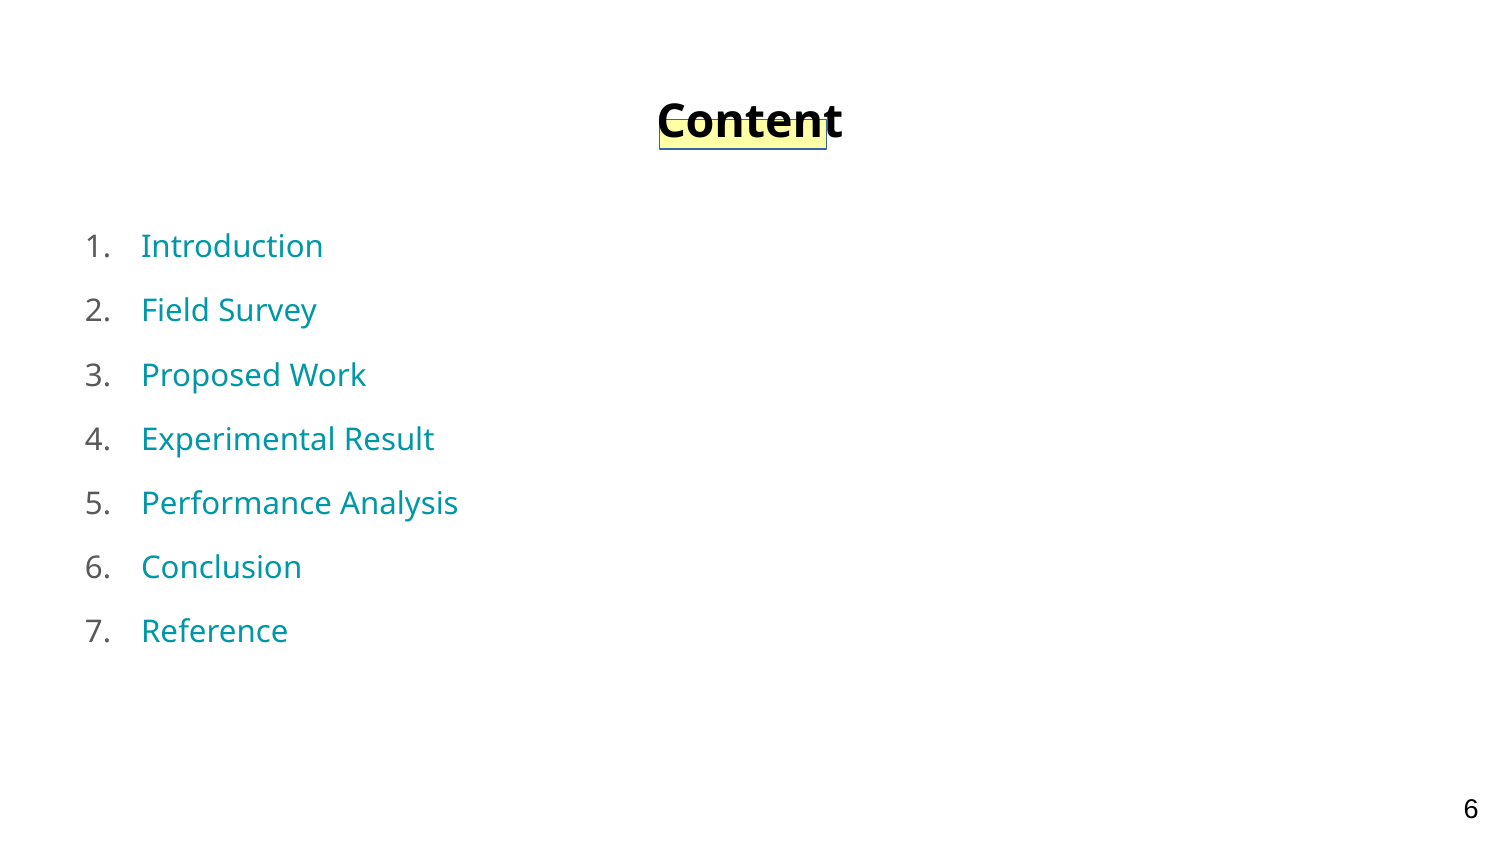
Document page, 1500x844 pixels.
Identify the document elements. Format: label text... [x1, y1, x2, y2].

slide_number <number> [1403, 779, 1494, 844]
text_box Introduction Field Survey Proposed Work Experimental Result Performance Analysis Conclusion Reference [51, 182, 1461, 743]
text_box Content [51, 72, 1449, 167]
